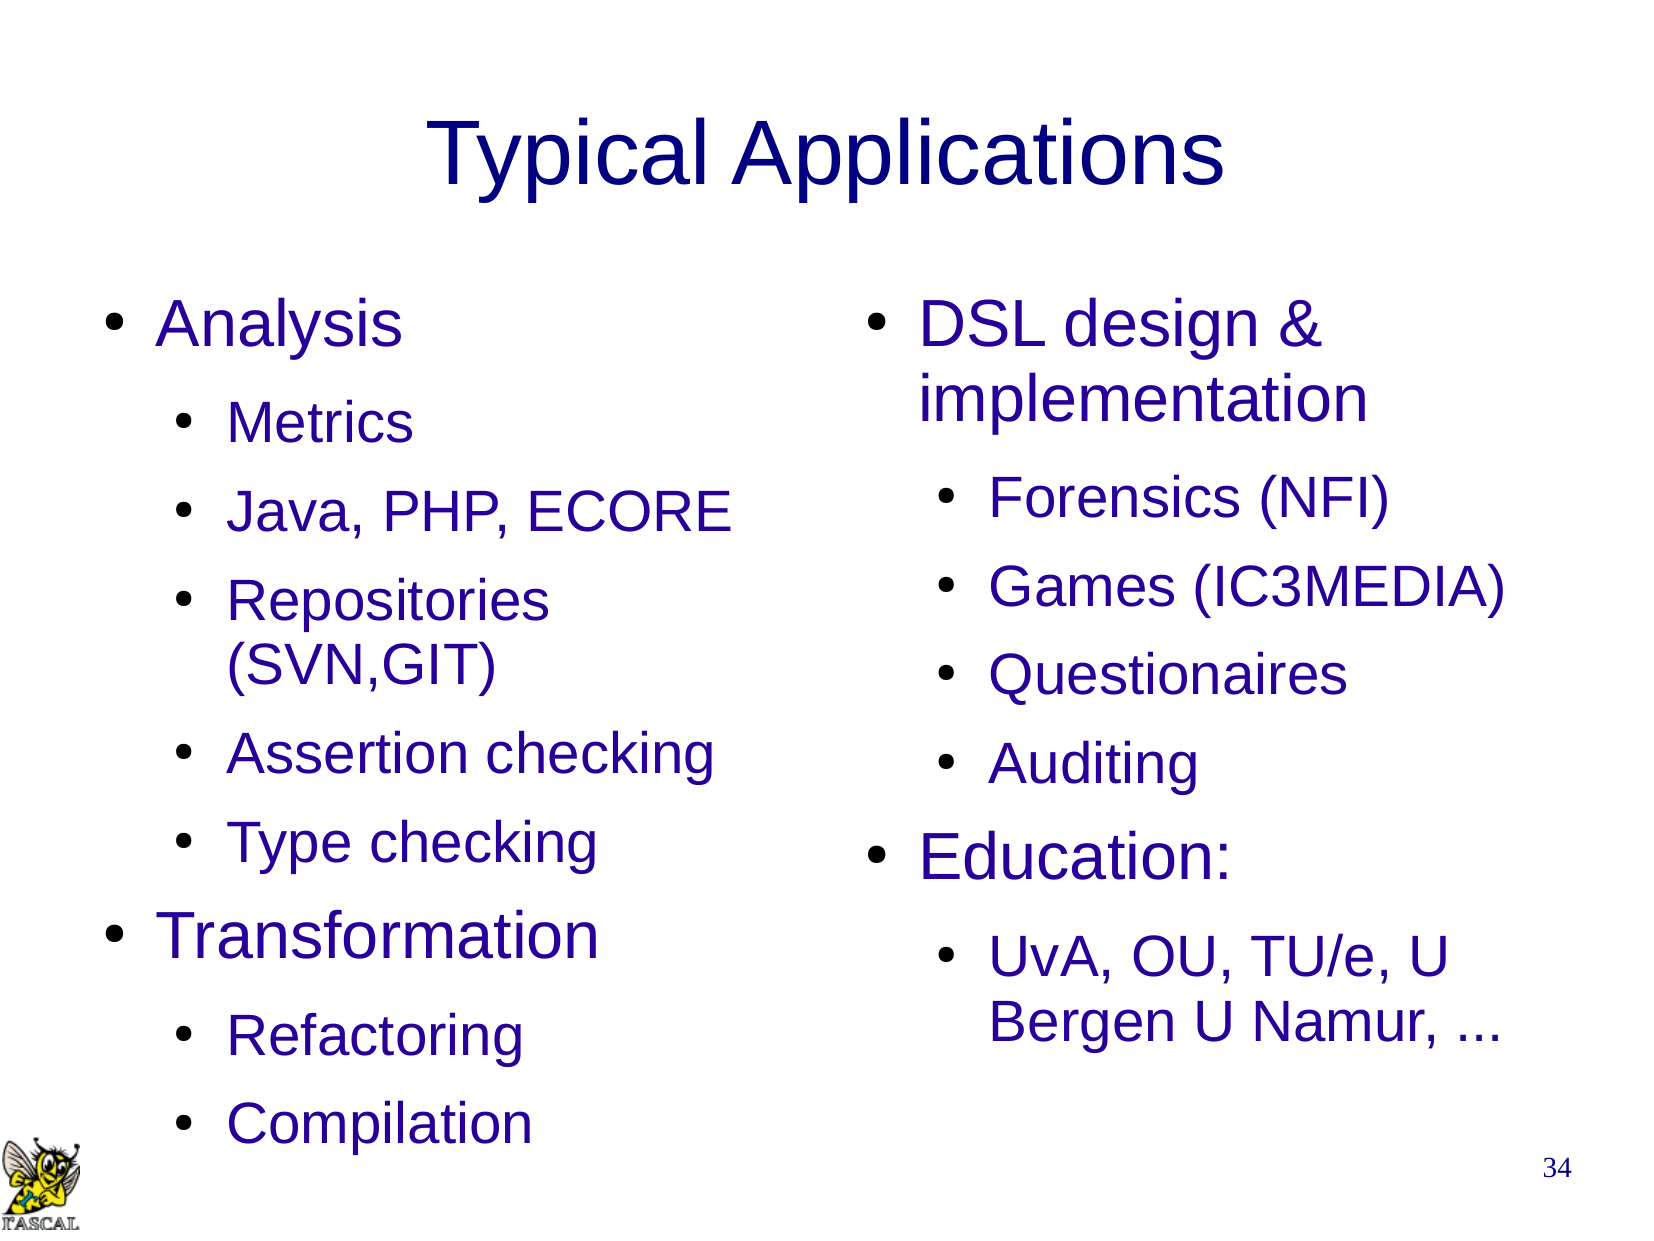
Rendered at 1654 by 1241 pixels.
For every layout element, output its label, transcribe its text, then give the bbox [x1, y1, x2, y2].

picture [1, 1137, 80, 1230]
list Analysis Metrics Java, PHP, ECORE Repositories (SVN,GIT) Assertion checking Type checking Transformation Refactoring Compilation [84, 285, 811, 1241]
title Typical Applications [82, 49, 1571, 257]
list DSL design & implementation Forensics (NFI) Games (IC3MEDIA) Questionaires Auditing Education: UvA, OU, TU/e, U Bergen U Namur, ... [847, 285, 1574, 1209]
